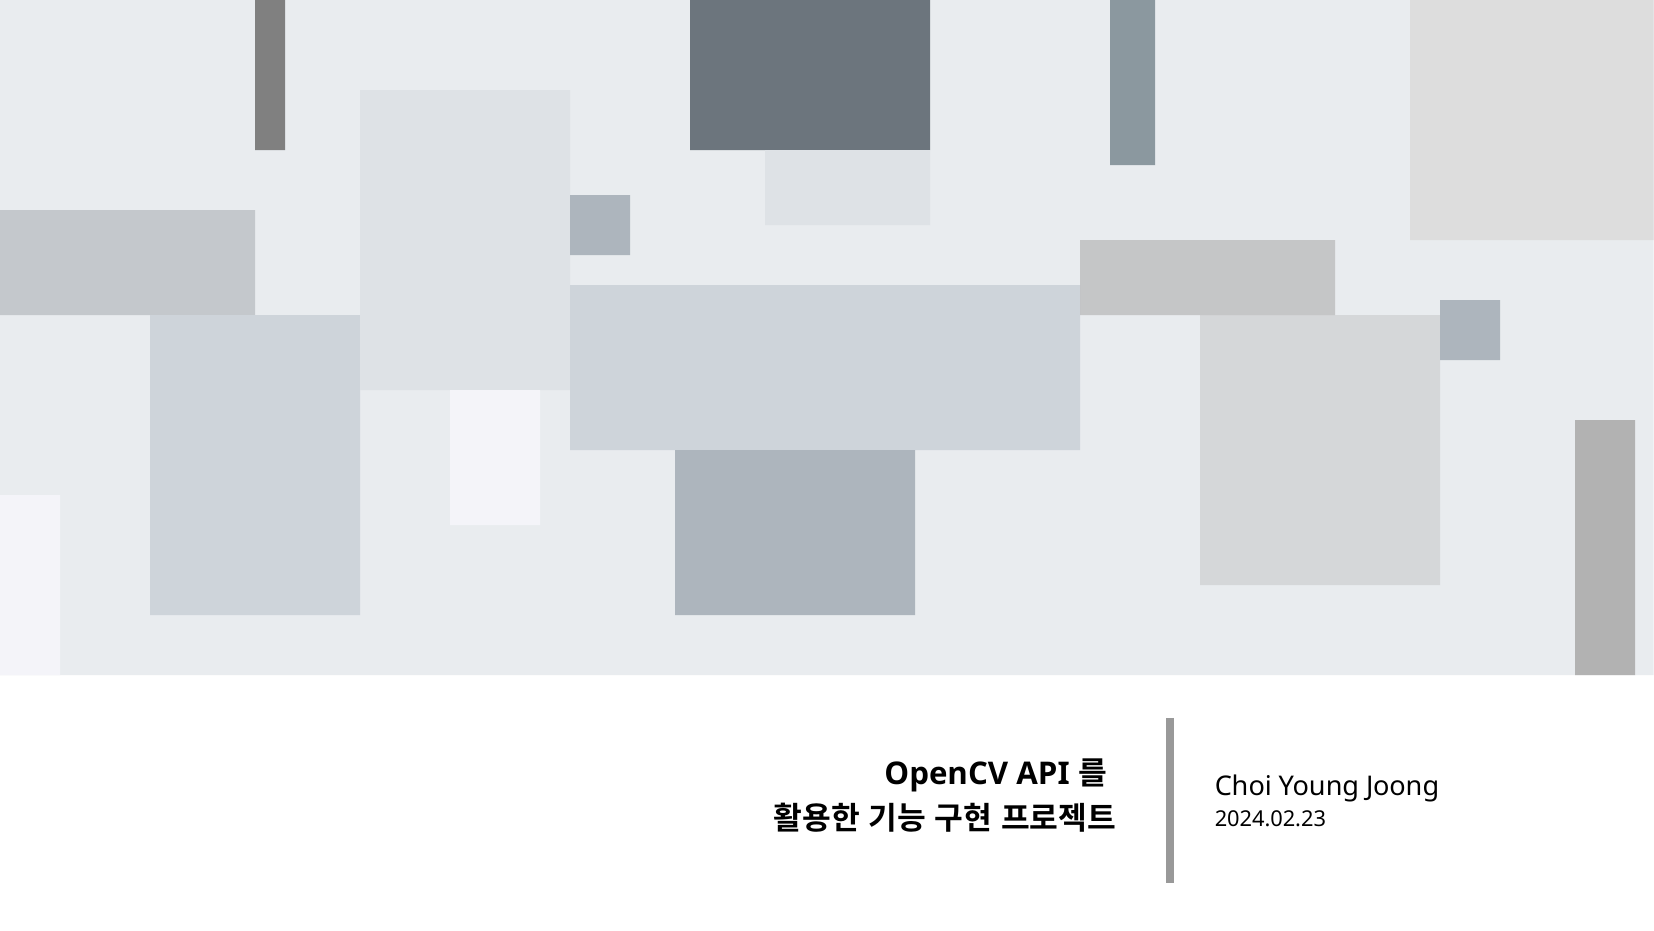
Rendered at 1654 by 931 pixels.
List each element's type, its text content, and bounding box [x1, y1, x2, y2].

text_box OpenCV API를 활용한 기능 구현 프로젝트 [675, 740, 1131, 892]
text_box Choi Young Joong 2024.02.23 [1200, 759, 1591, 841]
